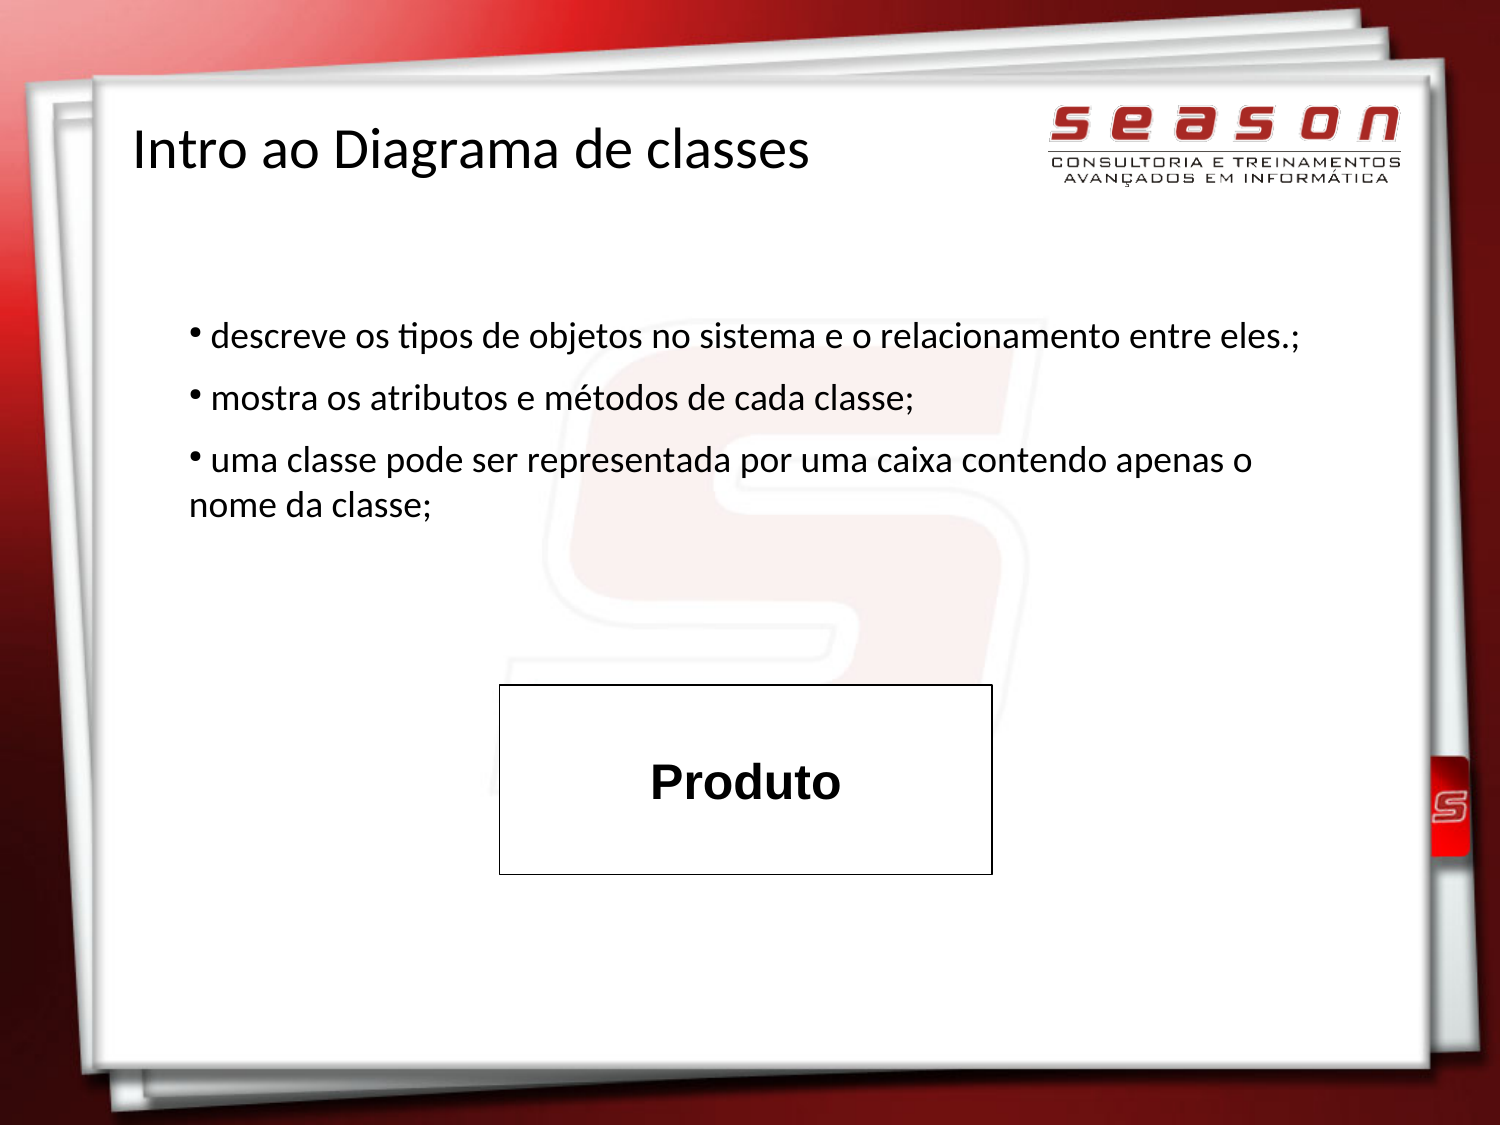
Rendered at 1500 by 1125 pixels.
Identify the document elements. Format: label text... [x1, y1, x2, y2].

text_box descreve os tipos de objetos no sistema e o relacionamento entre eles.; mostra os atributos e métodos de cada classe; uma classe pode ser representada por uma caixa contendo apenas o nome da classe; [188, 269, 1328, 567]
picture [0, 0, 1500, 1125]
text_box Produto [499, 685, 993, 875]
title Intro ao Diagrama de classes [118, 33, 1394, 257]
